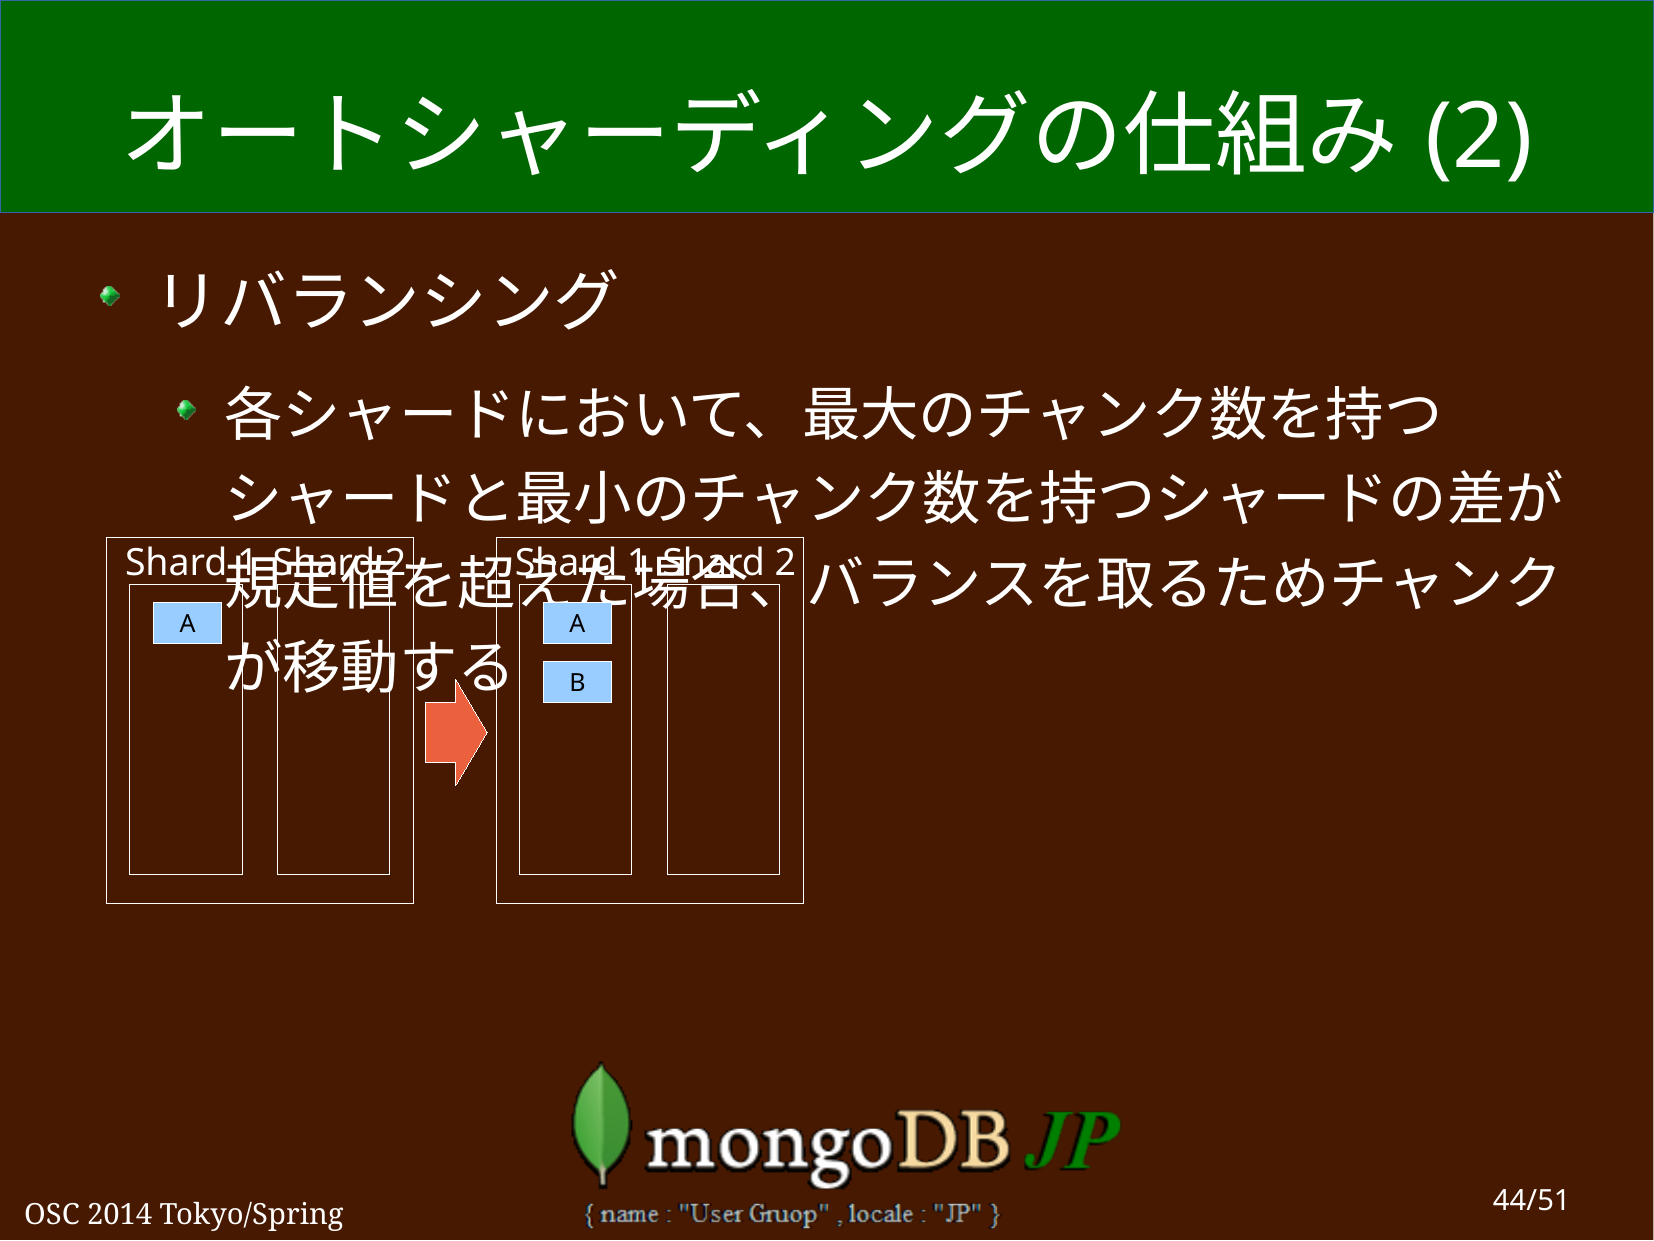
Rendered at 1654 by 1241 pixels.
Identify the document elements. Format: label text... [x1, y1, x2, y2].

text_box [106, 591, 414, 904]
text_box B [543, 661, 612, 703]
text_box Shard 2 [253, 528, 426, 591]
text_box [425, 679, 488, 786]
list リバランシング 各シャードにおいて、最大のチャンク数を持つシャードと最小のチャンク数を持つシャードの差が規定値を超えた場合、バランスを取るためチャンクが移動する 新規にシャードを追加した場合も同様にリバランシングが起きる [82, 247, 1571, 1066]
text_box [496, 591, 804, 904]
text_box Shard 1 [106, 528, 253, 591]
text_box Shard 1 [496, 528, 643, 591]
picture [566, 1066, 1140, 1241]
text_box Shard 2 [643, 528, 815, 591]
title オートシャーディングの仕組み(2) [82, 49, 1571, 207]
